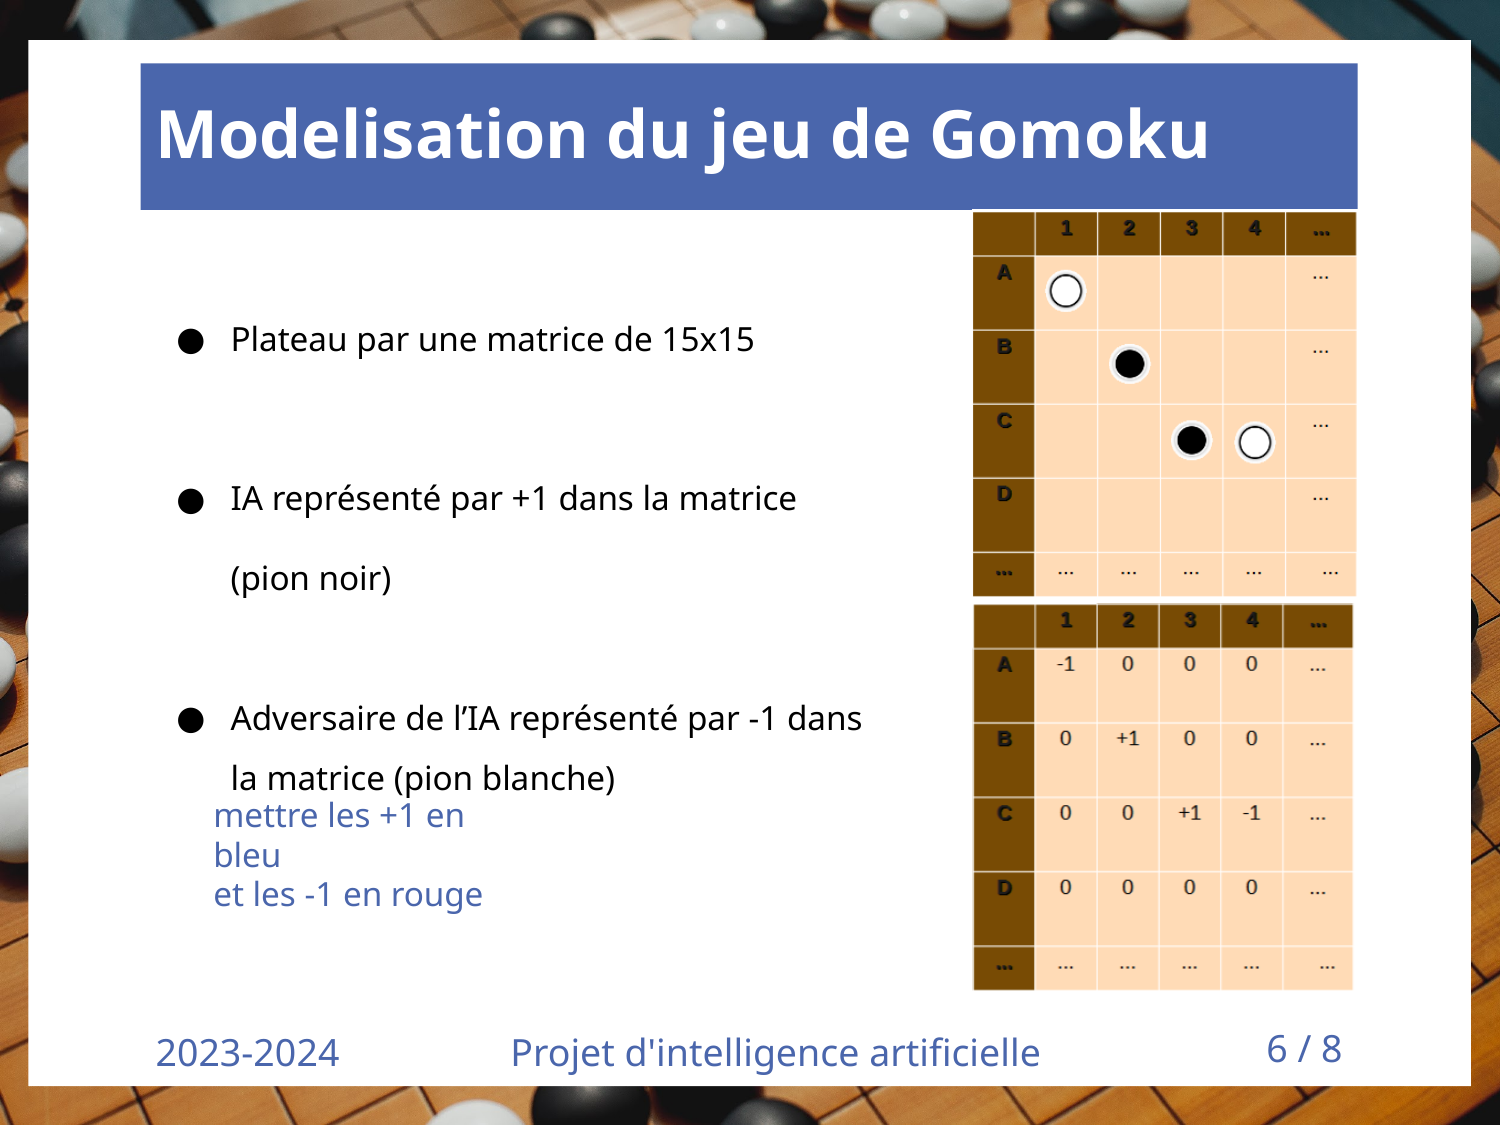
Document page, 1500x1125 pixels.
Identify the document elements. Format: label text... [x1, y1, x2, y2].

picture [0, 0, 1500, 1125]
title Modelisation du jeu de Gomoku [140, 63, 1358, 210]
text_box Plateau par une matrice de 15x15 IA représenté par +1 dans la matrice (pion noir) Adversaire de l’IA représenté par -1 dans la matrice (pion blanche) [140, 262, 901, 939]
text_box Projet d'intelligence artificielle [485, 1021, 1067, 1081]
text_box mettre les +1 en bleu et les -1 en rouge [198, 778, 551, 915]
text_box <number> / 8 [1147, 1021, 1358, 1081]
text_box 2023-2024 [140, 1021, 428, 1081]
